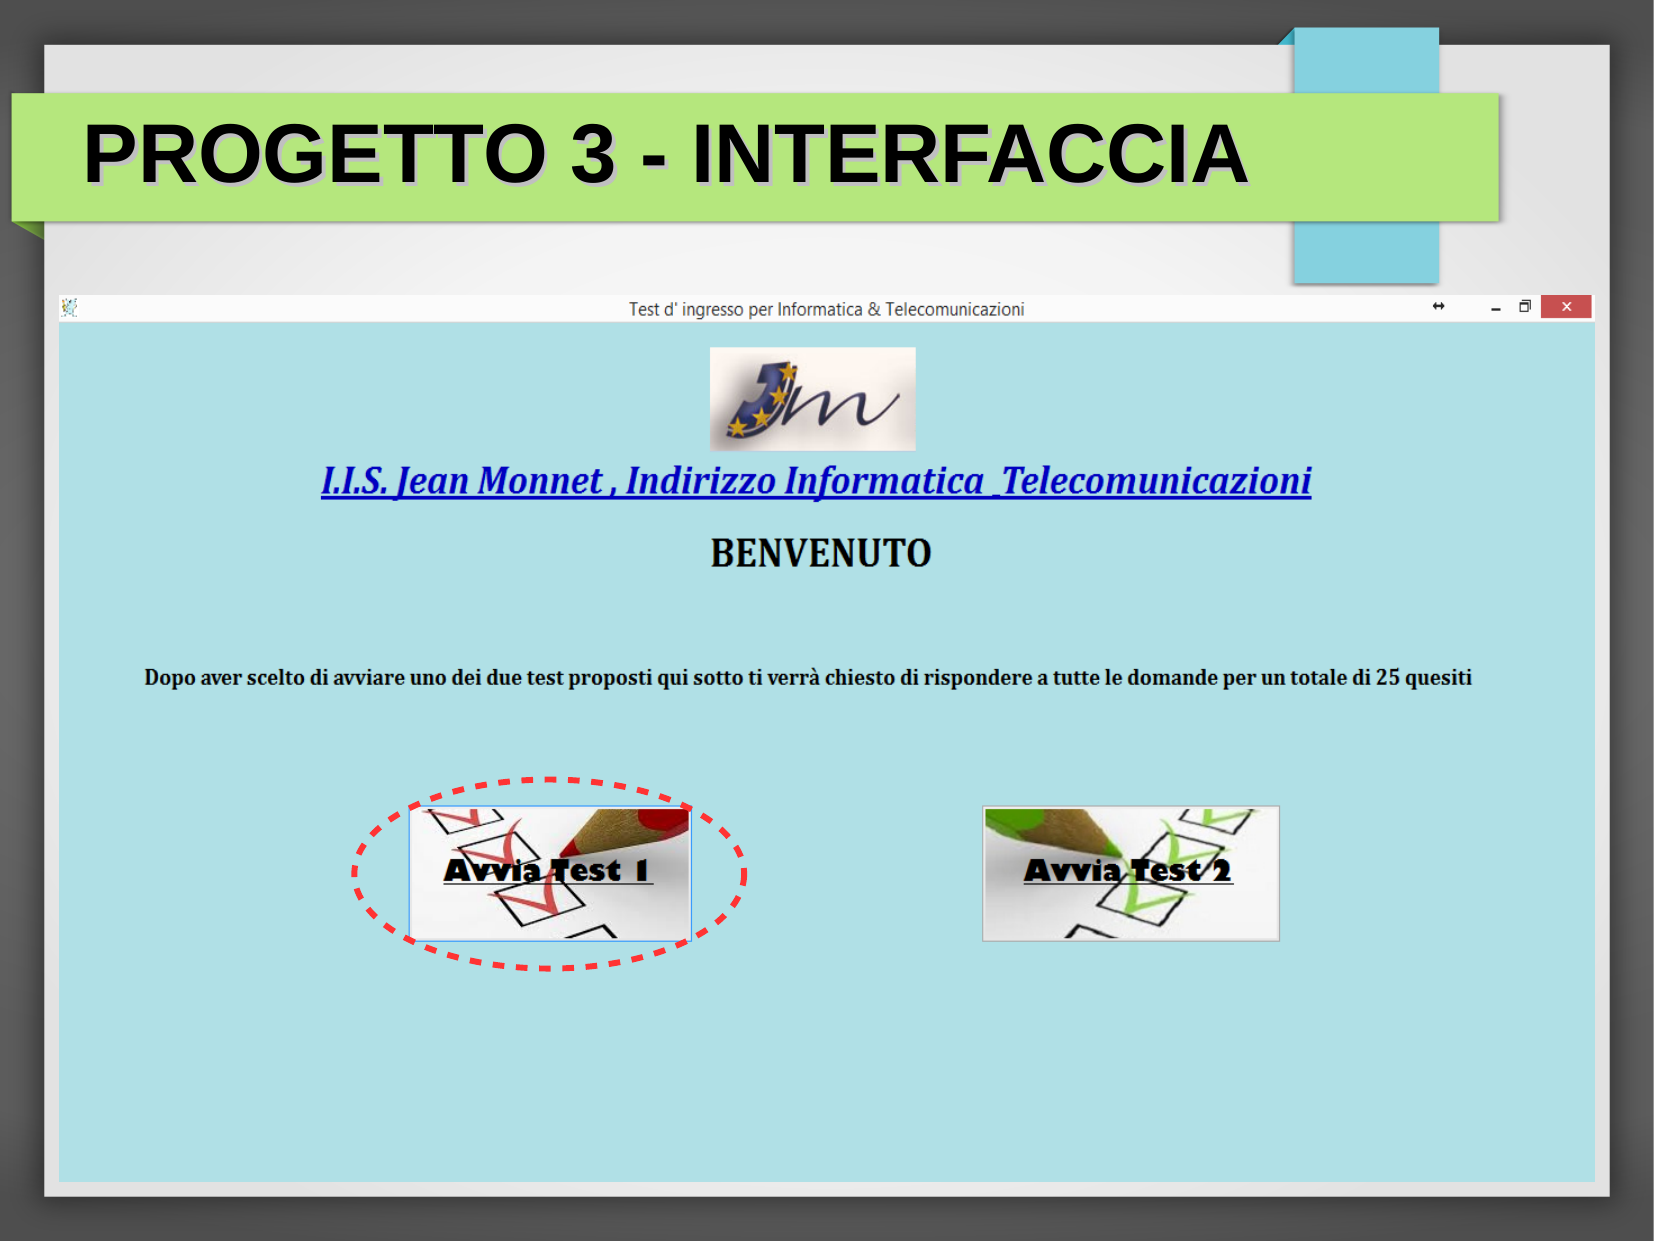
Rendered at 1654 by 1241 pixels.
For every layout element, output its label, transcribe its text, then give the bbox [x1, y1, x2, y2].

picture [0, 0, 1654, 1241]
title PROGETTO 3 - INTERFACCIA [82, 94, 1264, 213]
